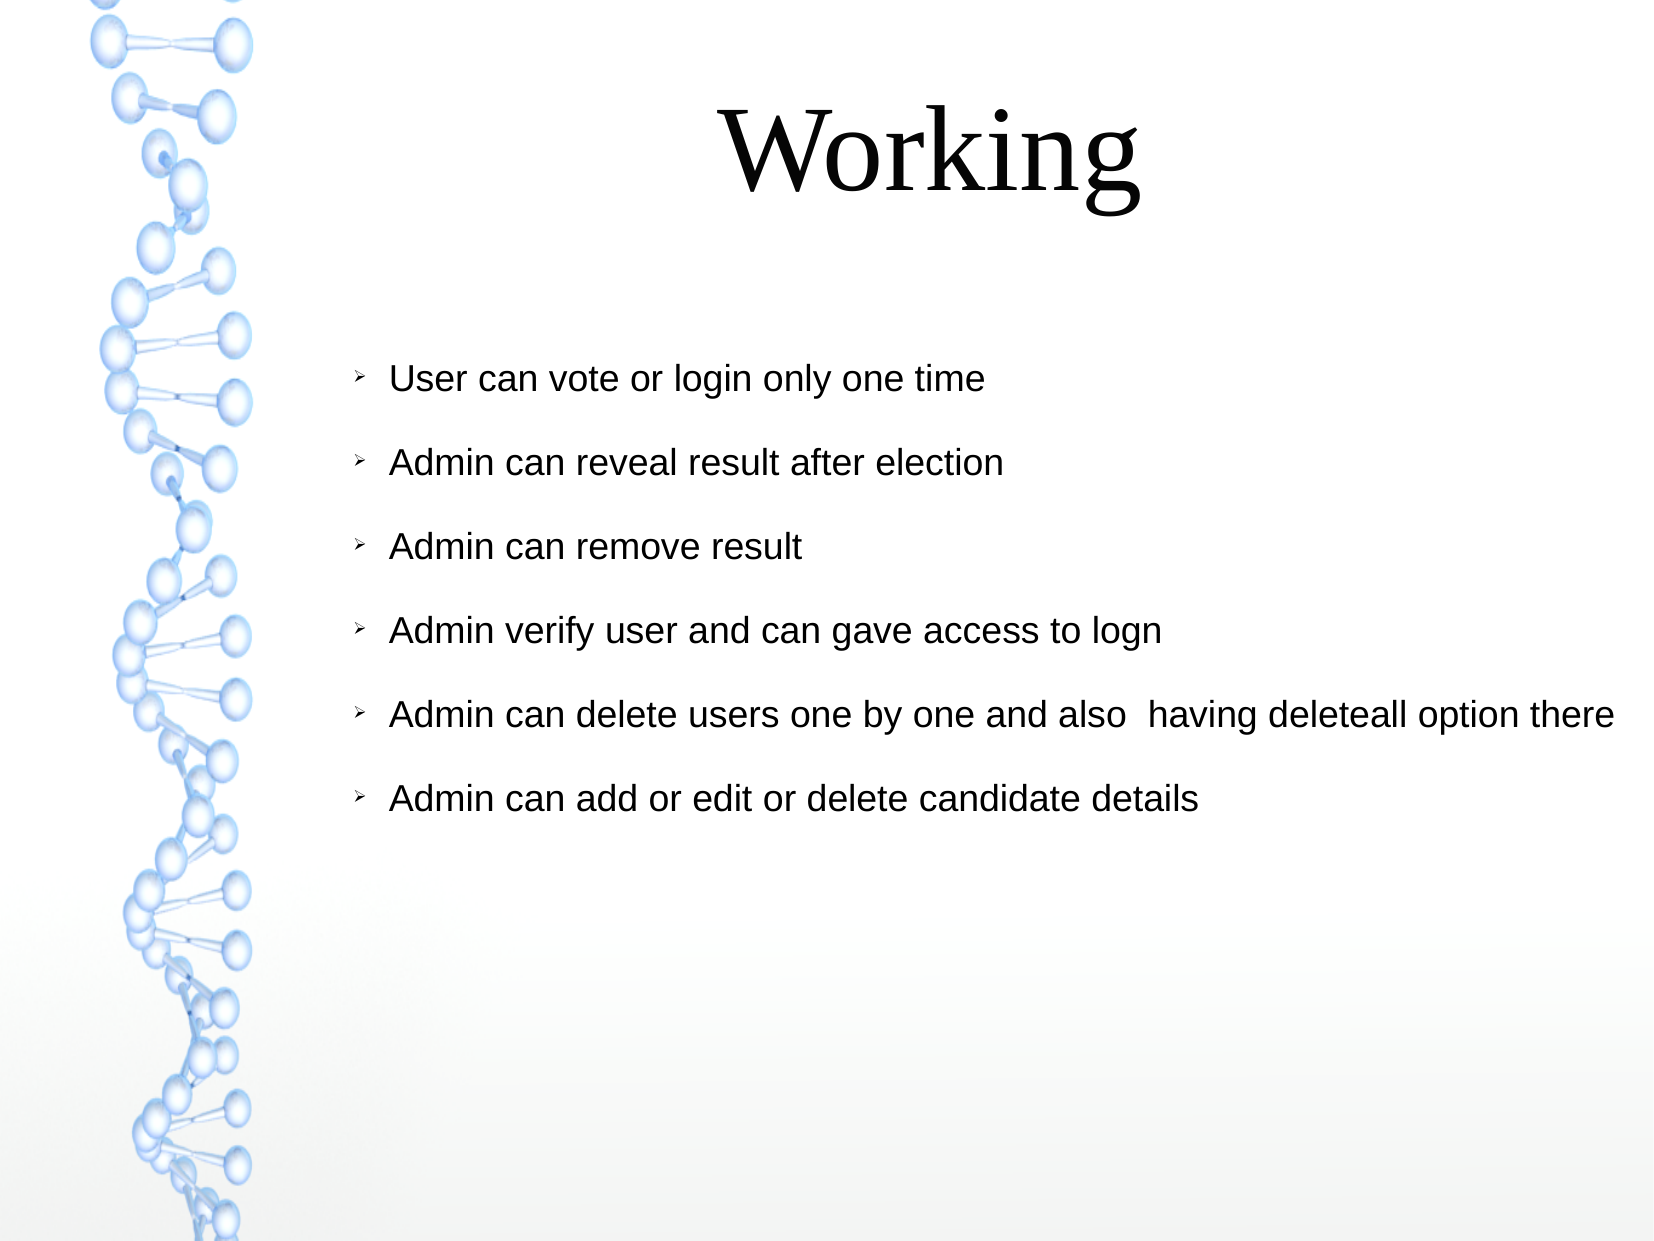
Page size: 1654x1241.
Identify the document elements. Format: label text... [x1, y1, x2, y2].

picture [0, 0, 1654, 1241]
text_box User can vote or login only one time Admin can reveal result after election Admin can remove result Admin verify user and can gave access to logn Admin can delete users one by one and also having deleteall option there Admin can add or edit or delete candidate details [338, 350, 1631, 827]
title Working [265, 47, 1595, 252]
